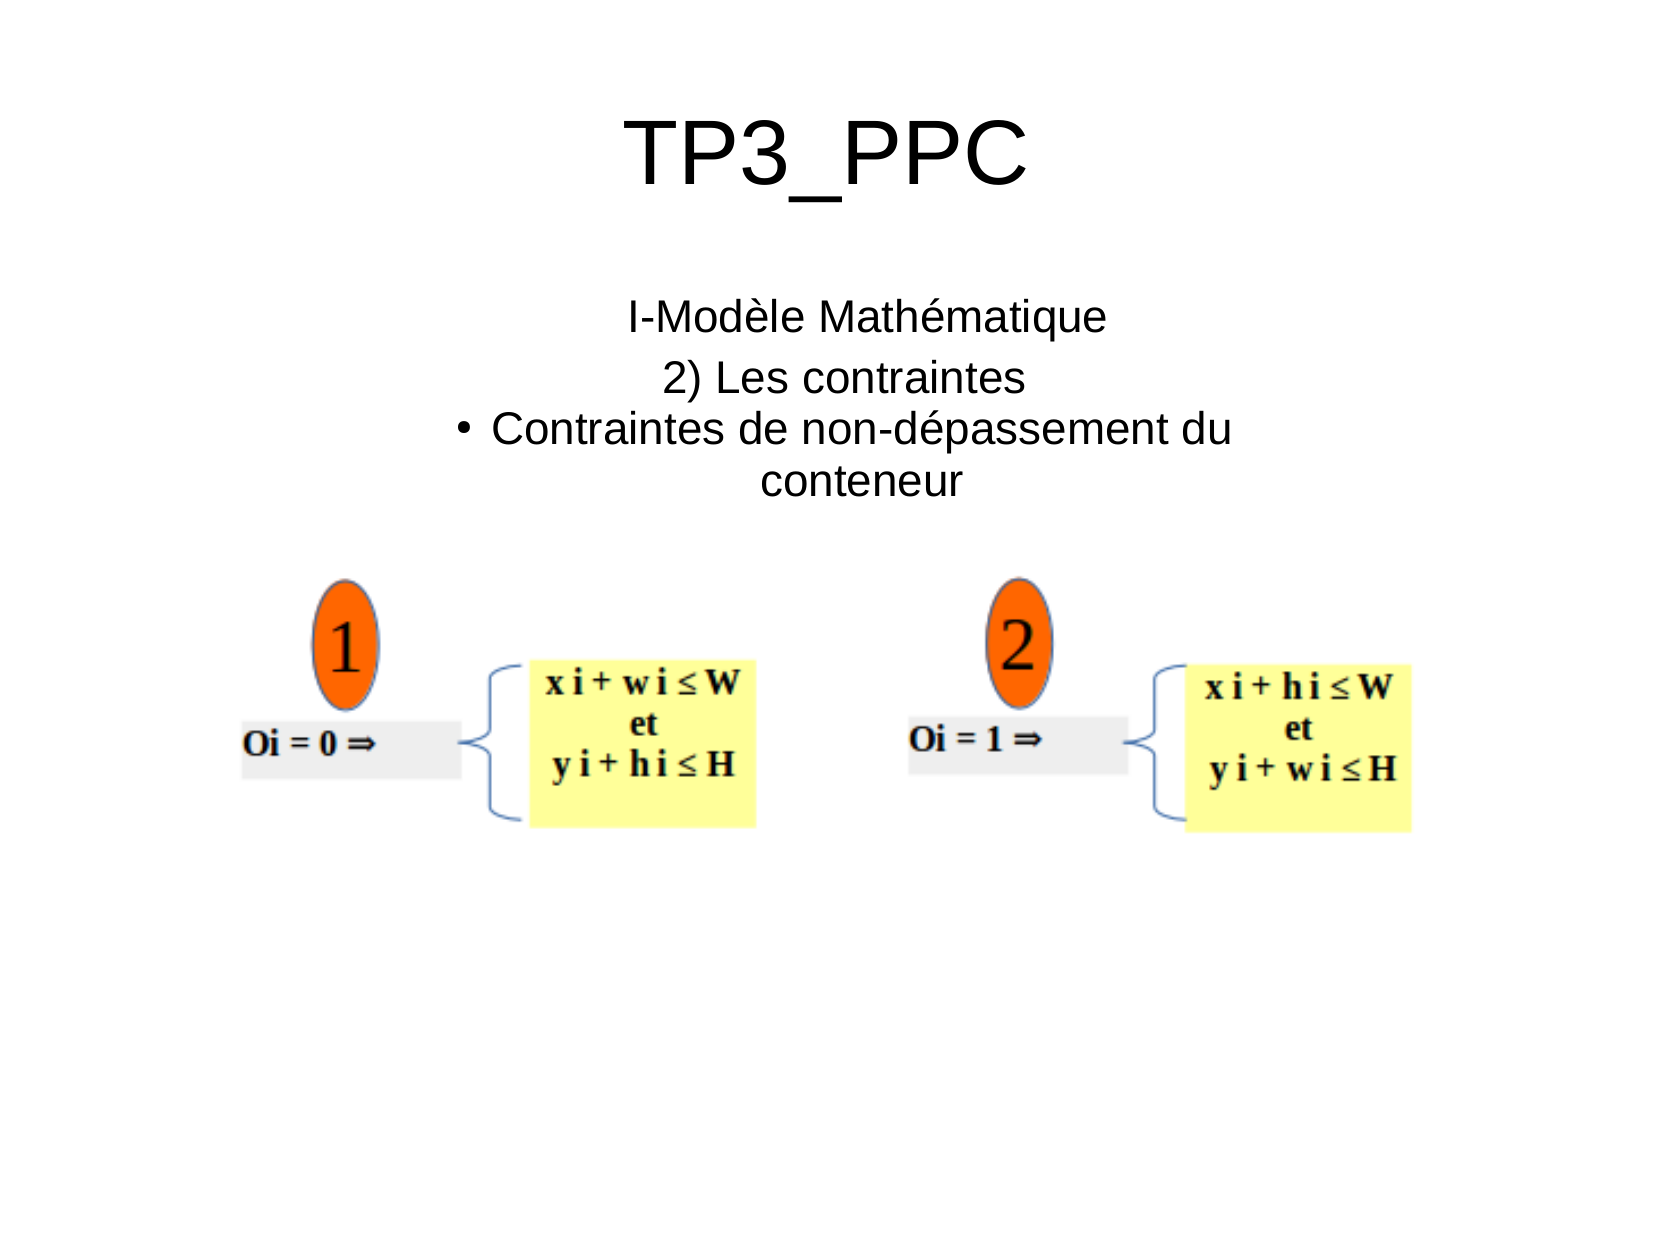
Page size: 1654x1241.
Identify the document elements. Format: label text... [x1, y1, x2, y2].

title TP3_PPC [82, 49, 1571, 257]
text_box I-Modèle Mathématique [389, 283, 1347, 350]
picture [152, 543, 1548, 913]
text_box 2) Les contraintes Contraintes de non-dépassement du conteneur [366, 344, 1323, 514]
